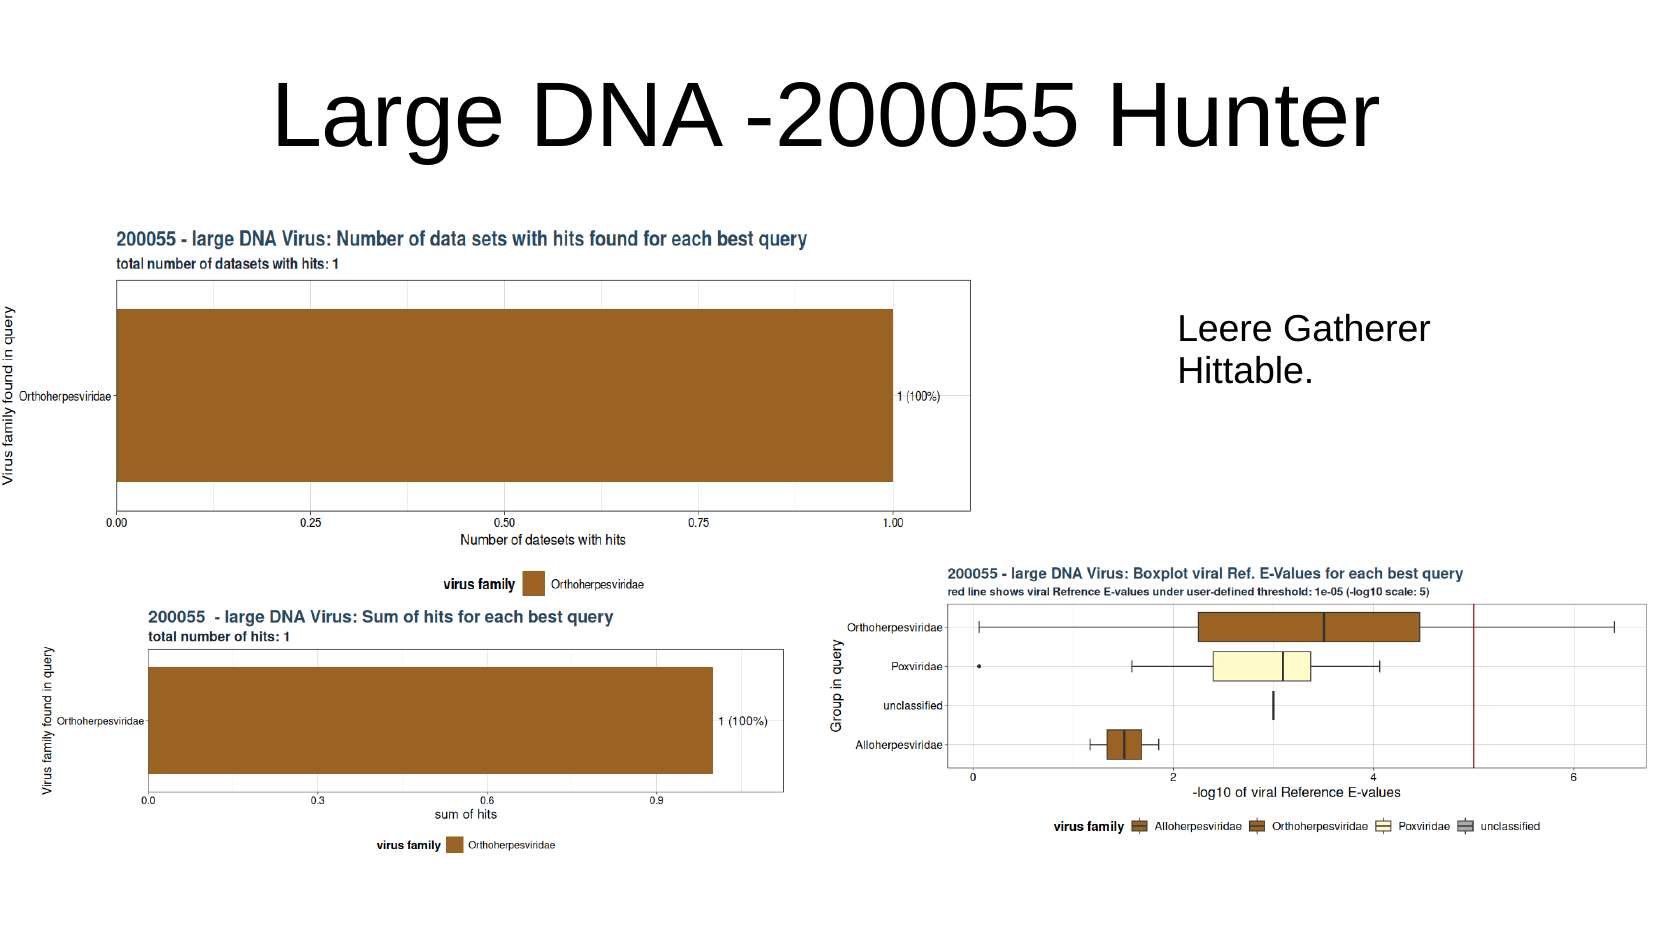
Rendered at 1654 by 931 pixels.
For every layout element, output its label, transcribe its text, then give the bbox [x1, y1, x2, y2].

picture [0, 223, 1651, 863]
text_box Leere Gatherer Hittable. [1162, 300, 1576, 451]
title Large DNA -200055 Hunter [82, 37, 1571, 193]
